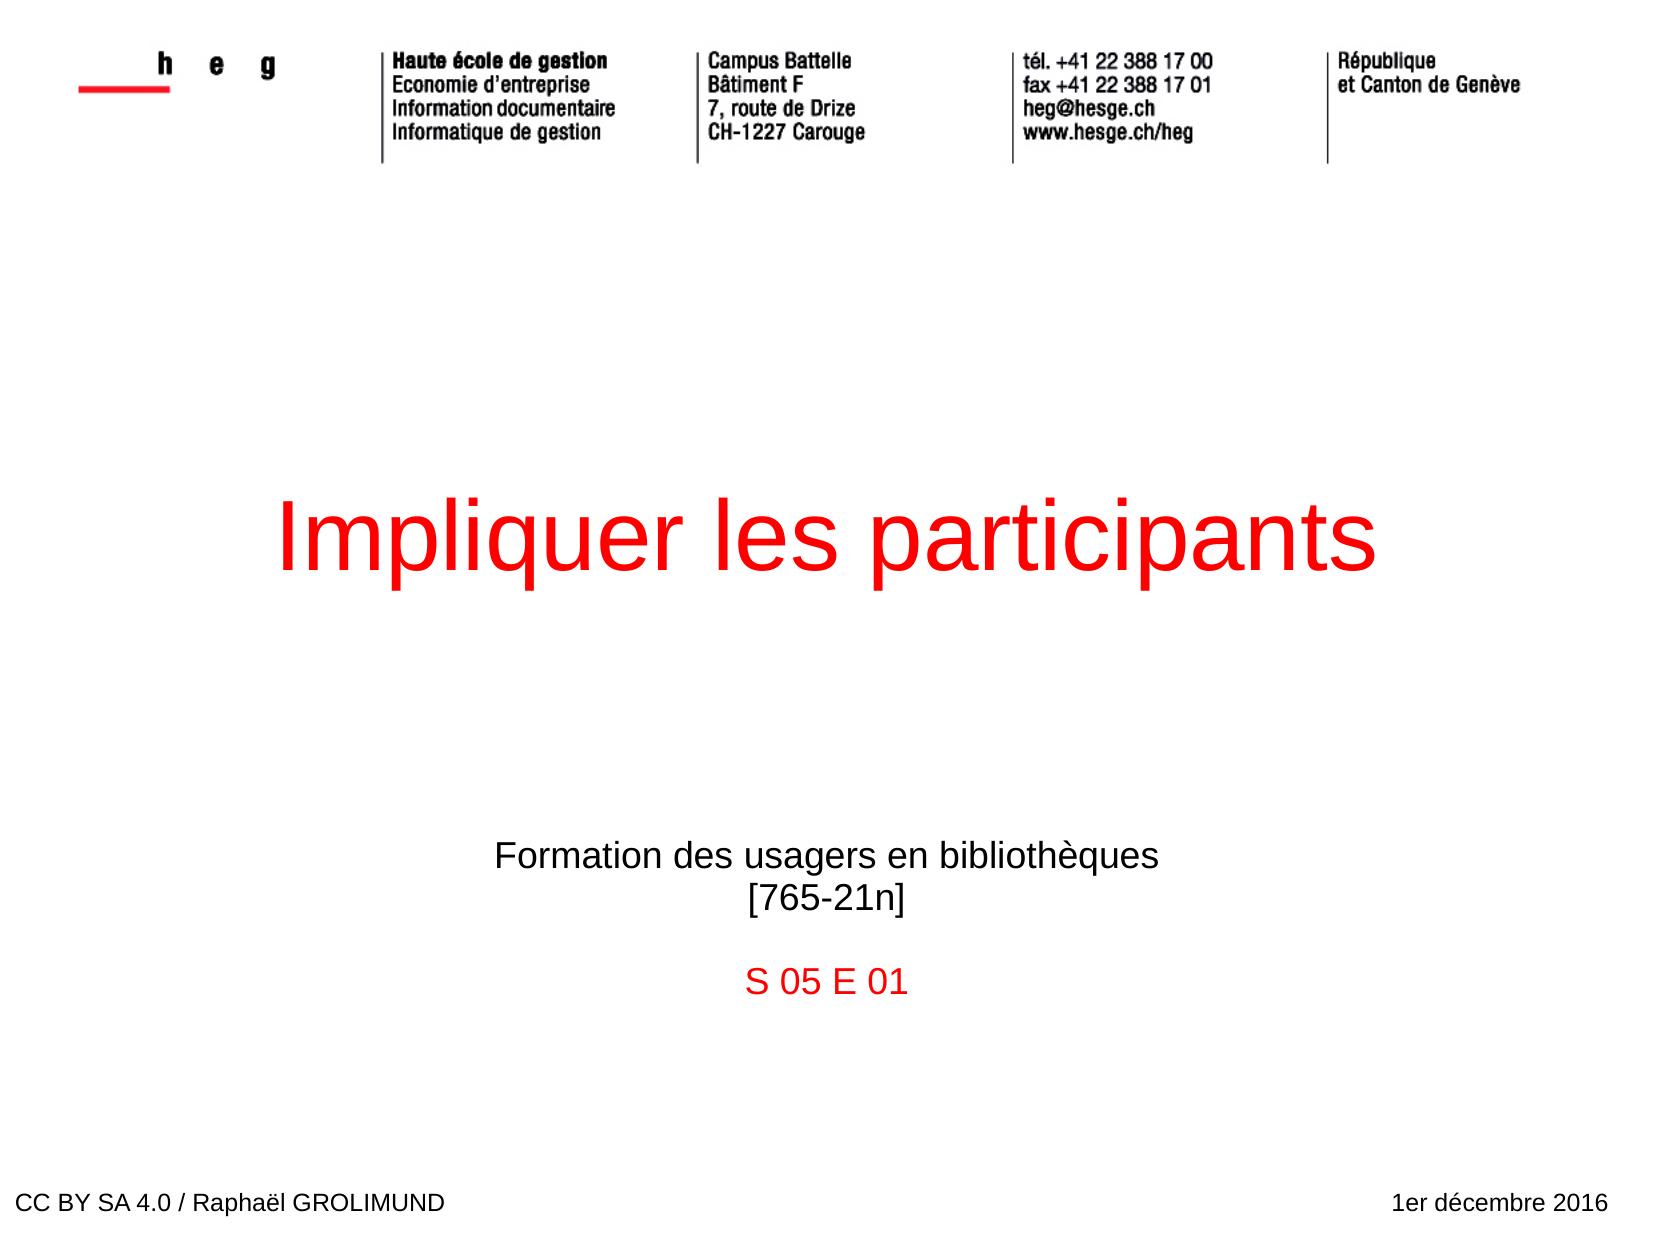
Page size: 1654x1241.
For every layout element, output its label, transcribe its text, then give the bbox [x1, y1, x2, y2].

text_box Formation des usagers en bibliothèques [765-21n] S 05 E 01 [354, 826, 1300, 1010]
text_box CC BY SA 4.0 / Raphaël GROLIMUND 1er décembre 2016 [0, 1181, 1654, 1224]
text_box Impliquer les participants [147, 472, 1506, 599]
picture [0, 0, 1654, 208]
